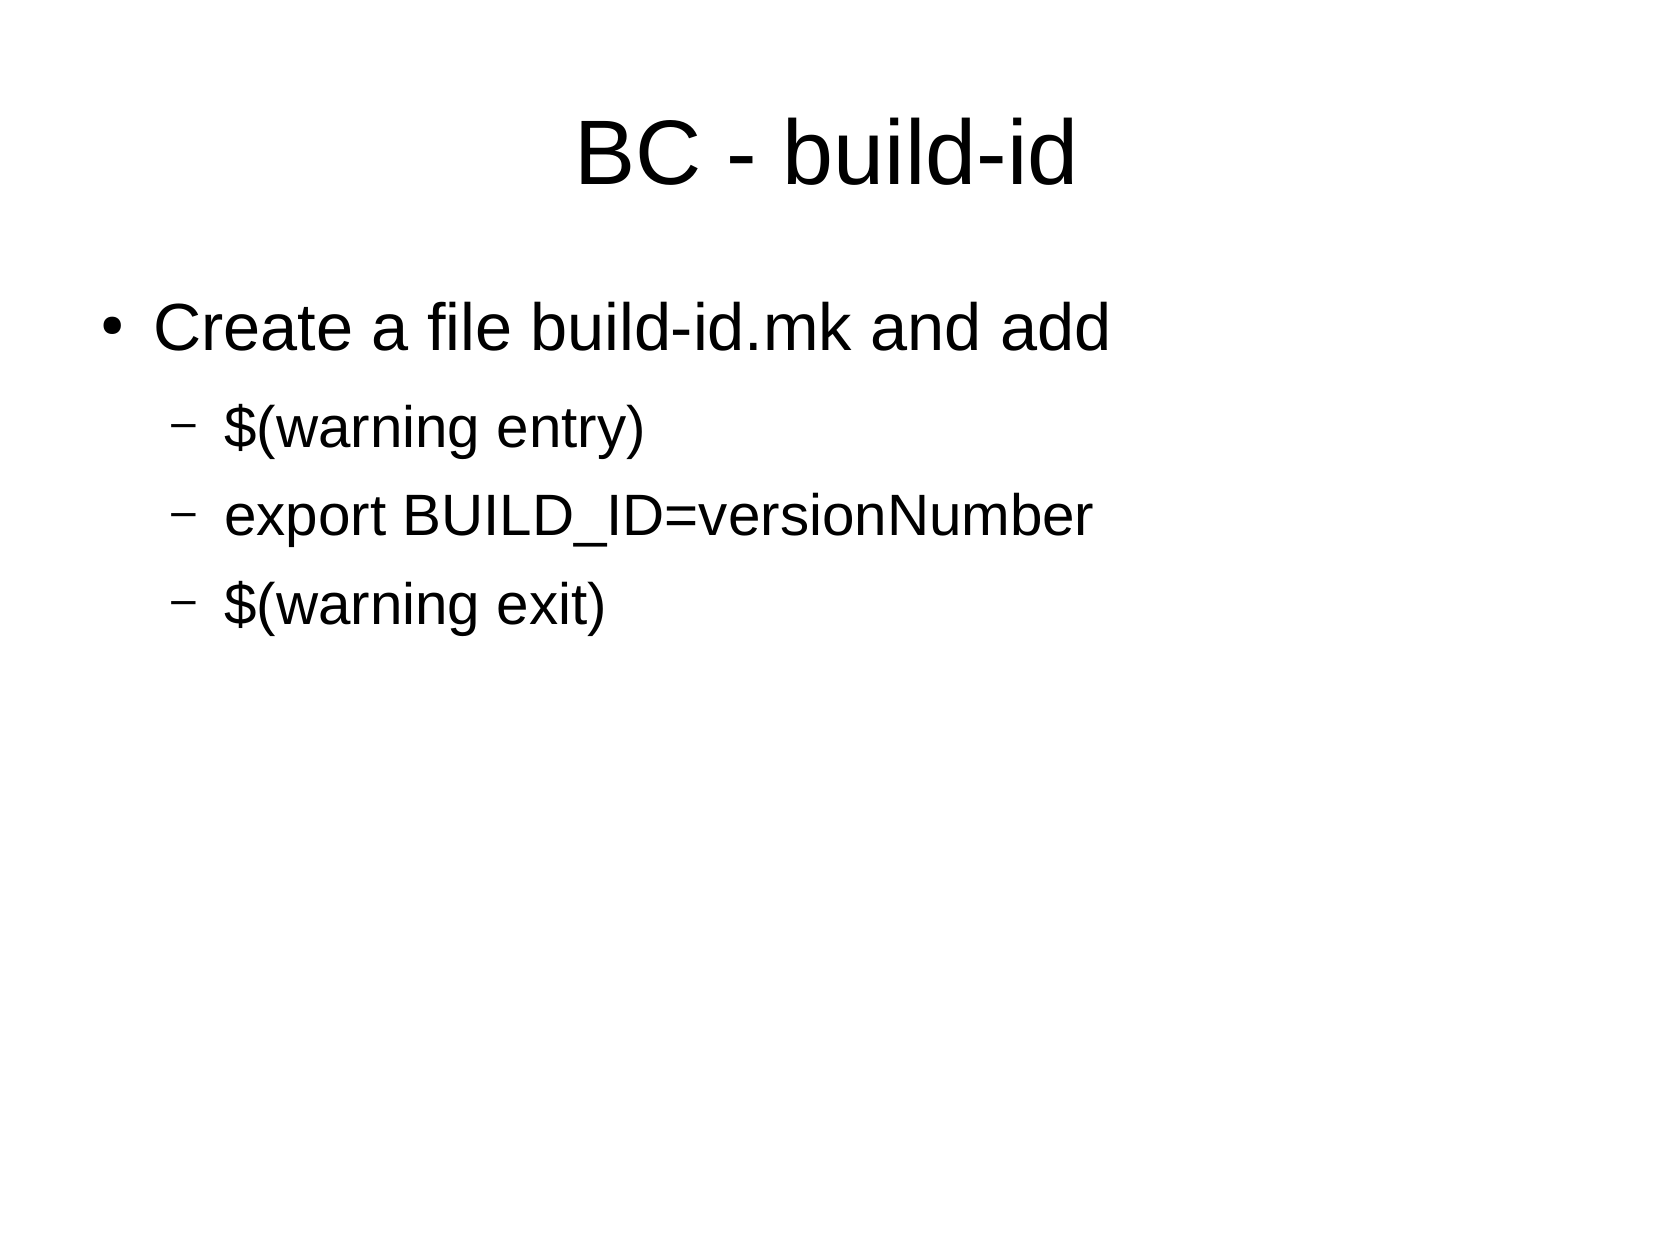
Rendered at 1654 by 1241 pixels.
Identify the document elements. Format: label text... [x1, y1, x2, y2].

title BC - build-id [82, 49, 1571, 257]
list Create a file build-id.mk and add $(warning entry) export BUILD_ID=versionNumber $(warning exit) [82, 290, 1538, 1010]
